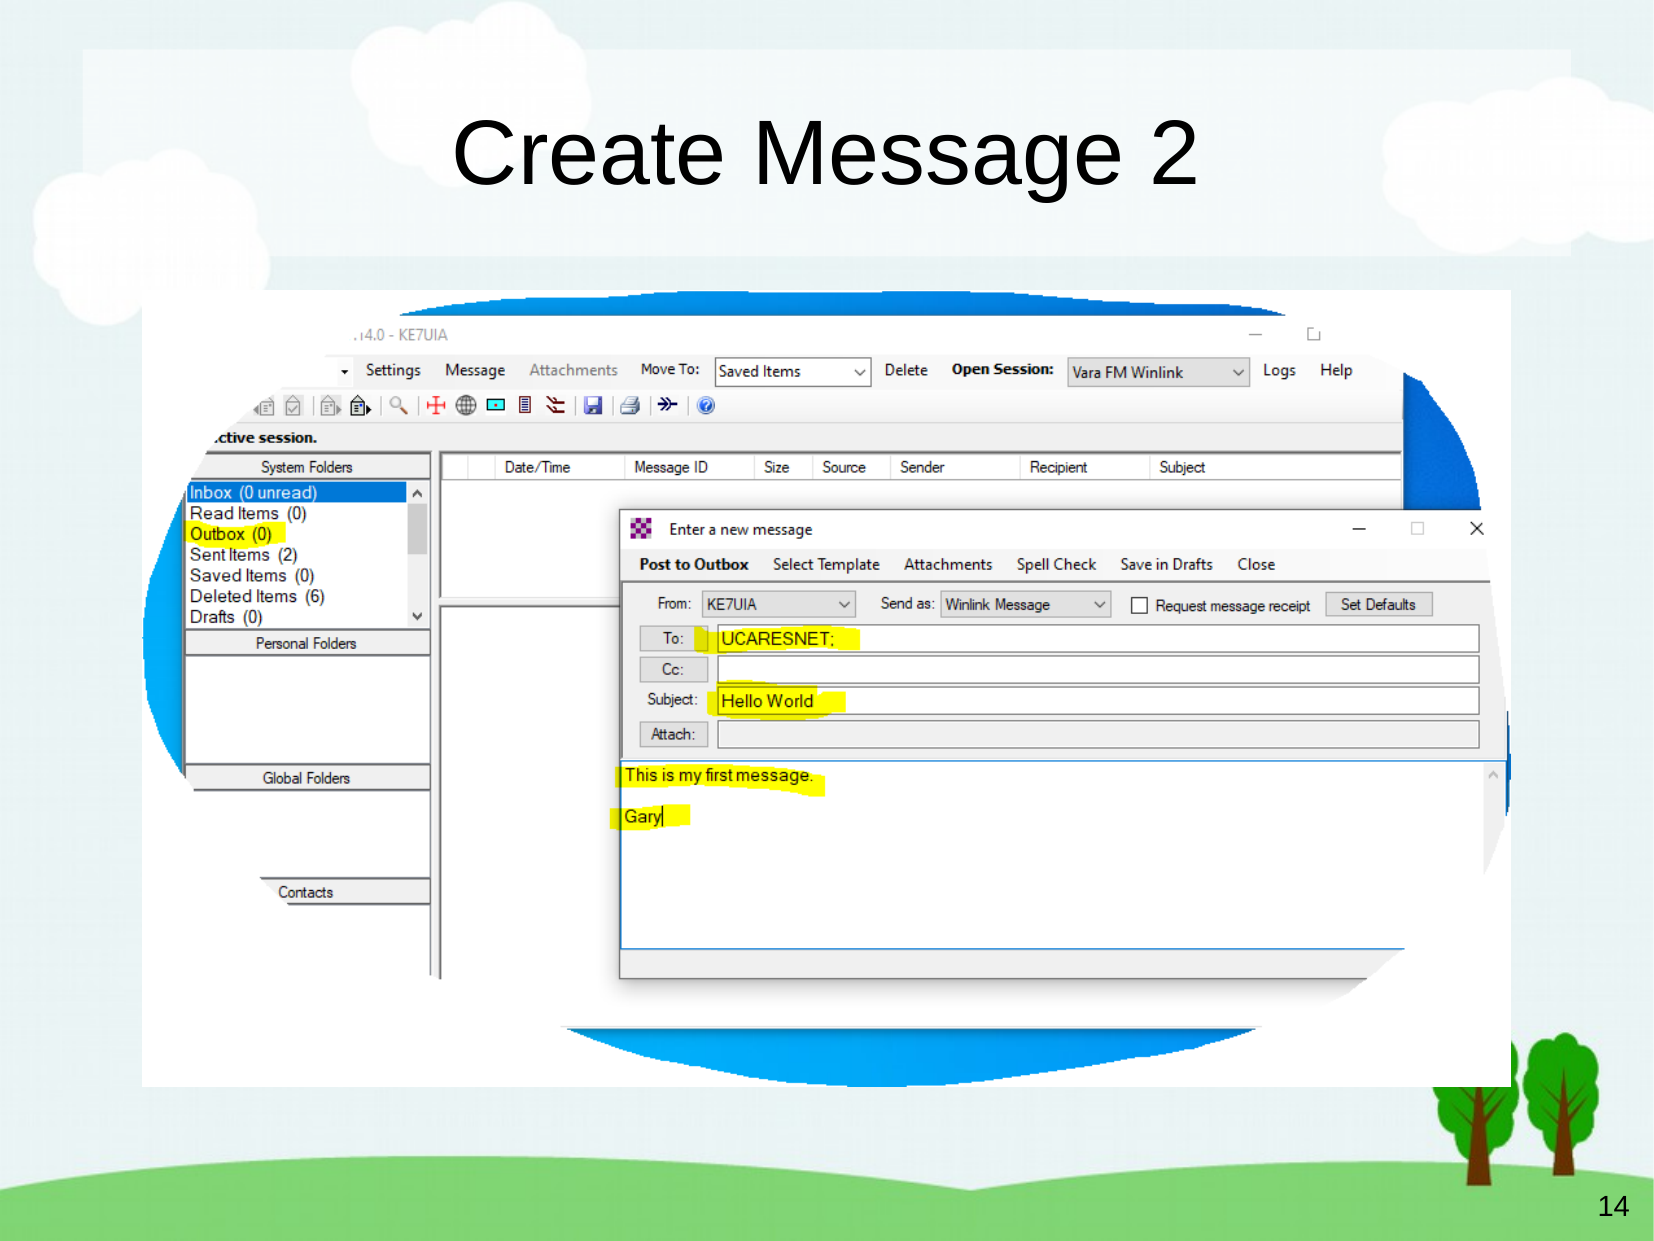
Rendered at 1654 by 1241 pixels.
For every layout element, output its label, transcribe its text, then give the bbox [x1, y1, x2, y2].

picture [0, 0, 1654, 1241]
title Create Message 2 [82, 49, 1571, 257]
